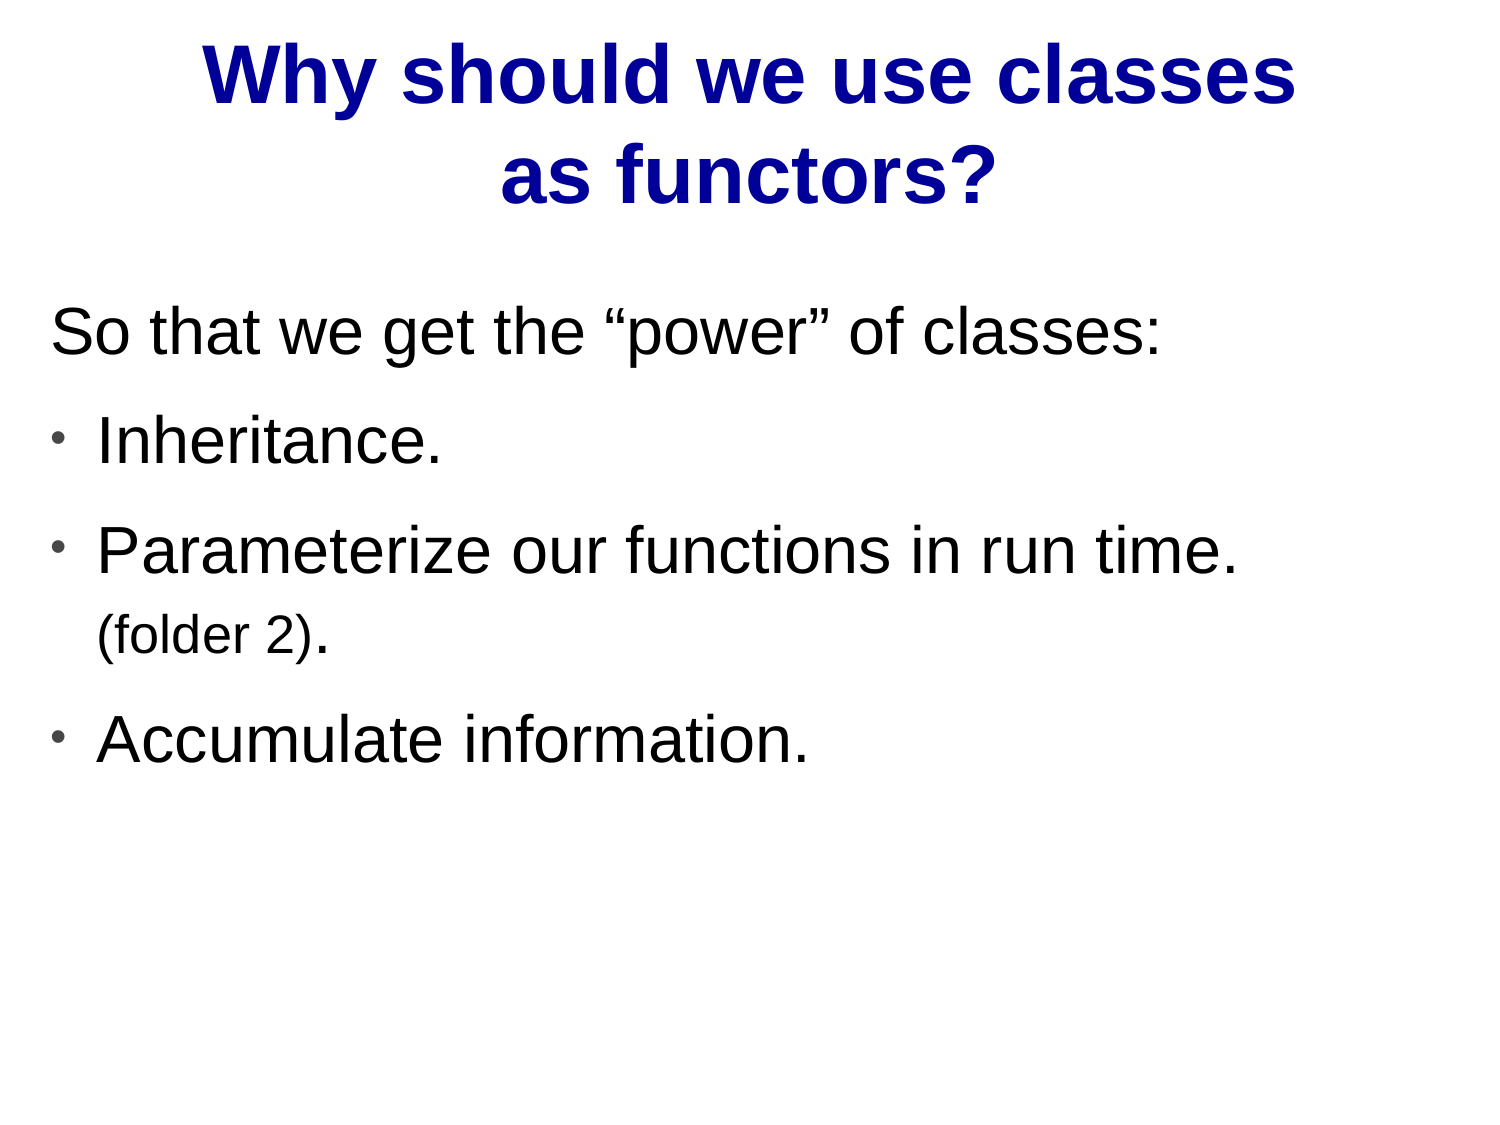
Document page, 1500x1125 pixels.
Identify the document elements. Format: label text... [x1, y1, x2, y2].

title Why should we use classes as functors? [0, 13, 1500, 228]
list So that we get the “power” of classes: Inheritance. Parameterize our functions in run time. (folder 2). Accumulate information. [50, 287, 1468, 1112]
